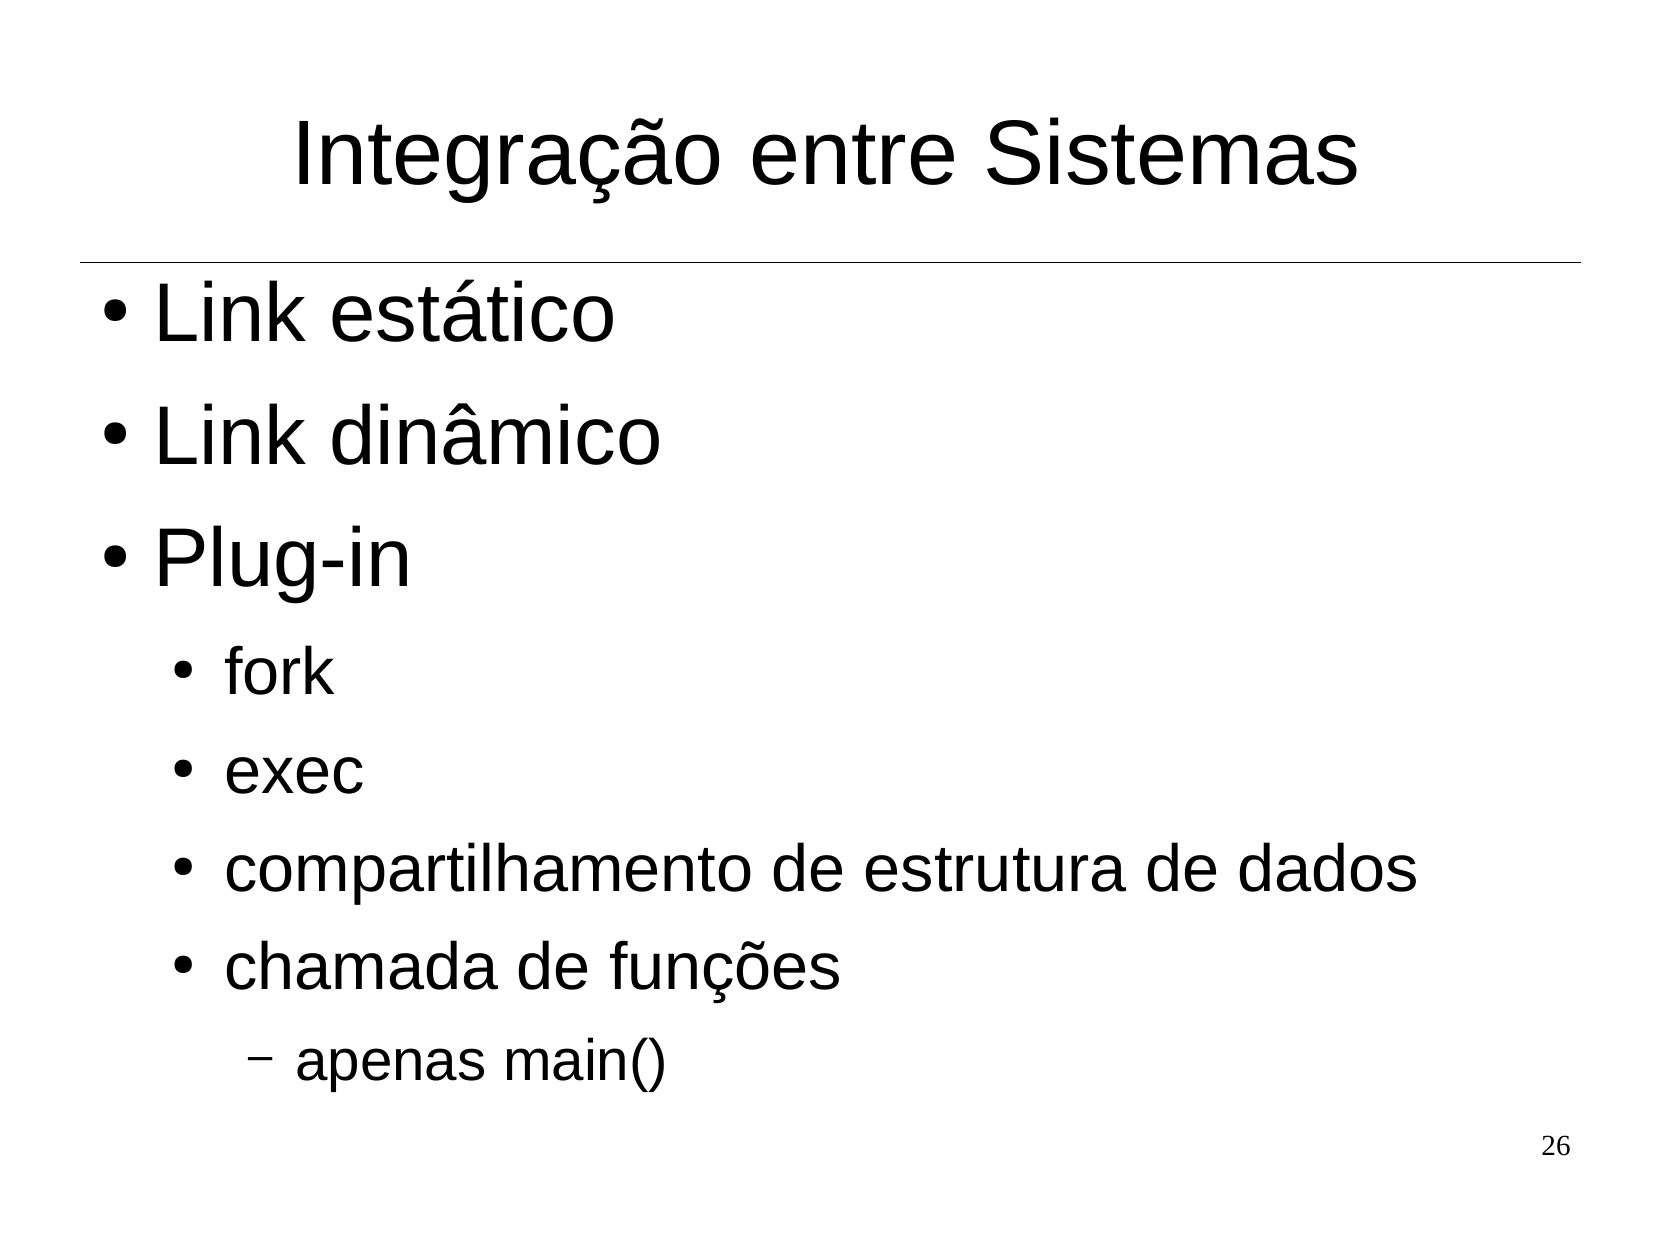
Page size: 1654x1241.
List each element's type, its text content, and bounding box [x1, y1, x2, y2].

list Link estático Link dinâmico Plug-in fork exec compartilhamento de estrutura de dados chamada de funções apenas main() [82, 266, 1571, 1025]
title Integração entre Sistemas [82, 49, 1571, 257]
